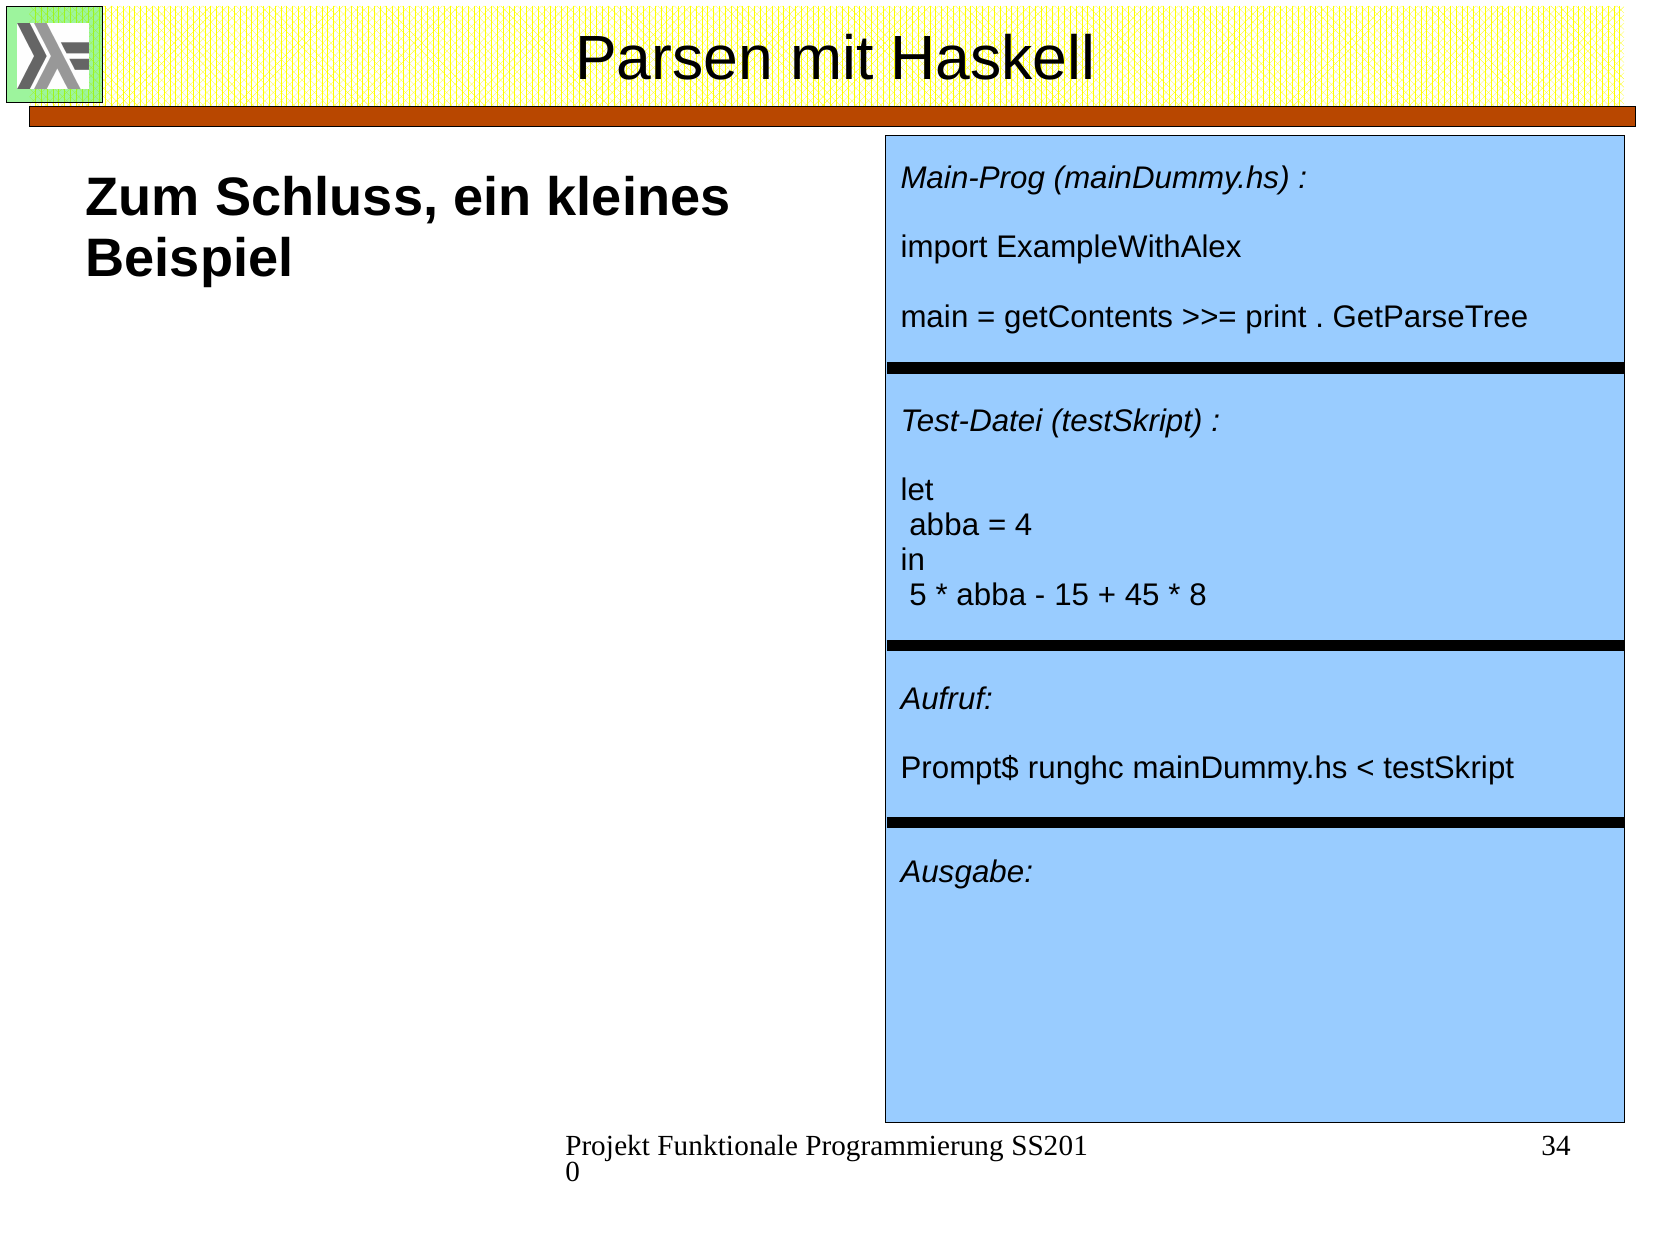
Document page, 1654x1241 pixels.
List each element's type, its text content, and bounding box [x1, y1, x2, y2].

picture [17, 23, 89, 89]
text_box Zum Schluss, ein kleines Beispiel [70, 159, 839, 1052]
title Parsen mit Haskell [206, 15, 1465, 101]
text_box [6, 5, 1636, 127]
text_box Main-Prog (mainDummy.hs) : import ExampleWithAlex main = getContents >>= print . GetParseTree Test-Datei (testSkript) : let abba = 4 in 5 * abba - 15 + 45 * 8 Aufruf: Prompt$ runghc mainDummy.hs < testSkript Ausgabe: [885, 135, 1625, 1123]
